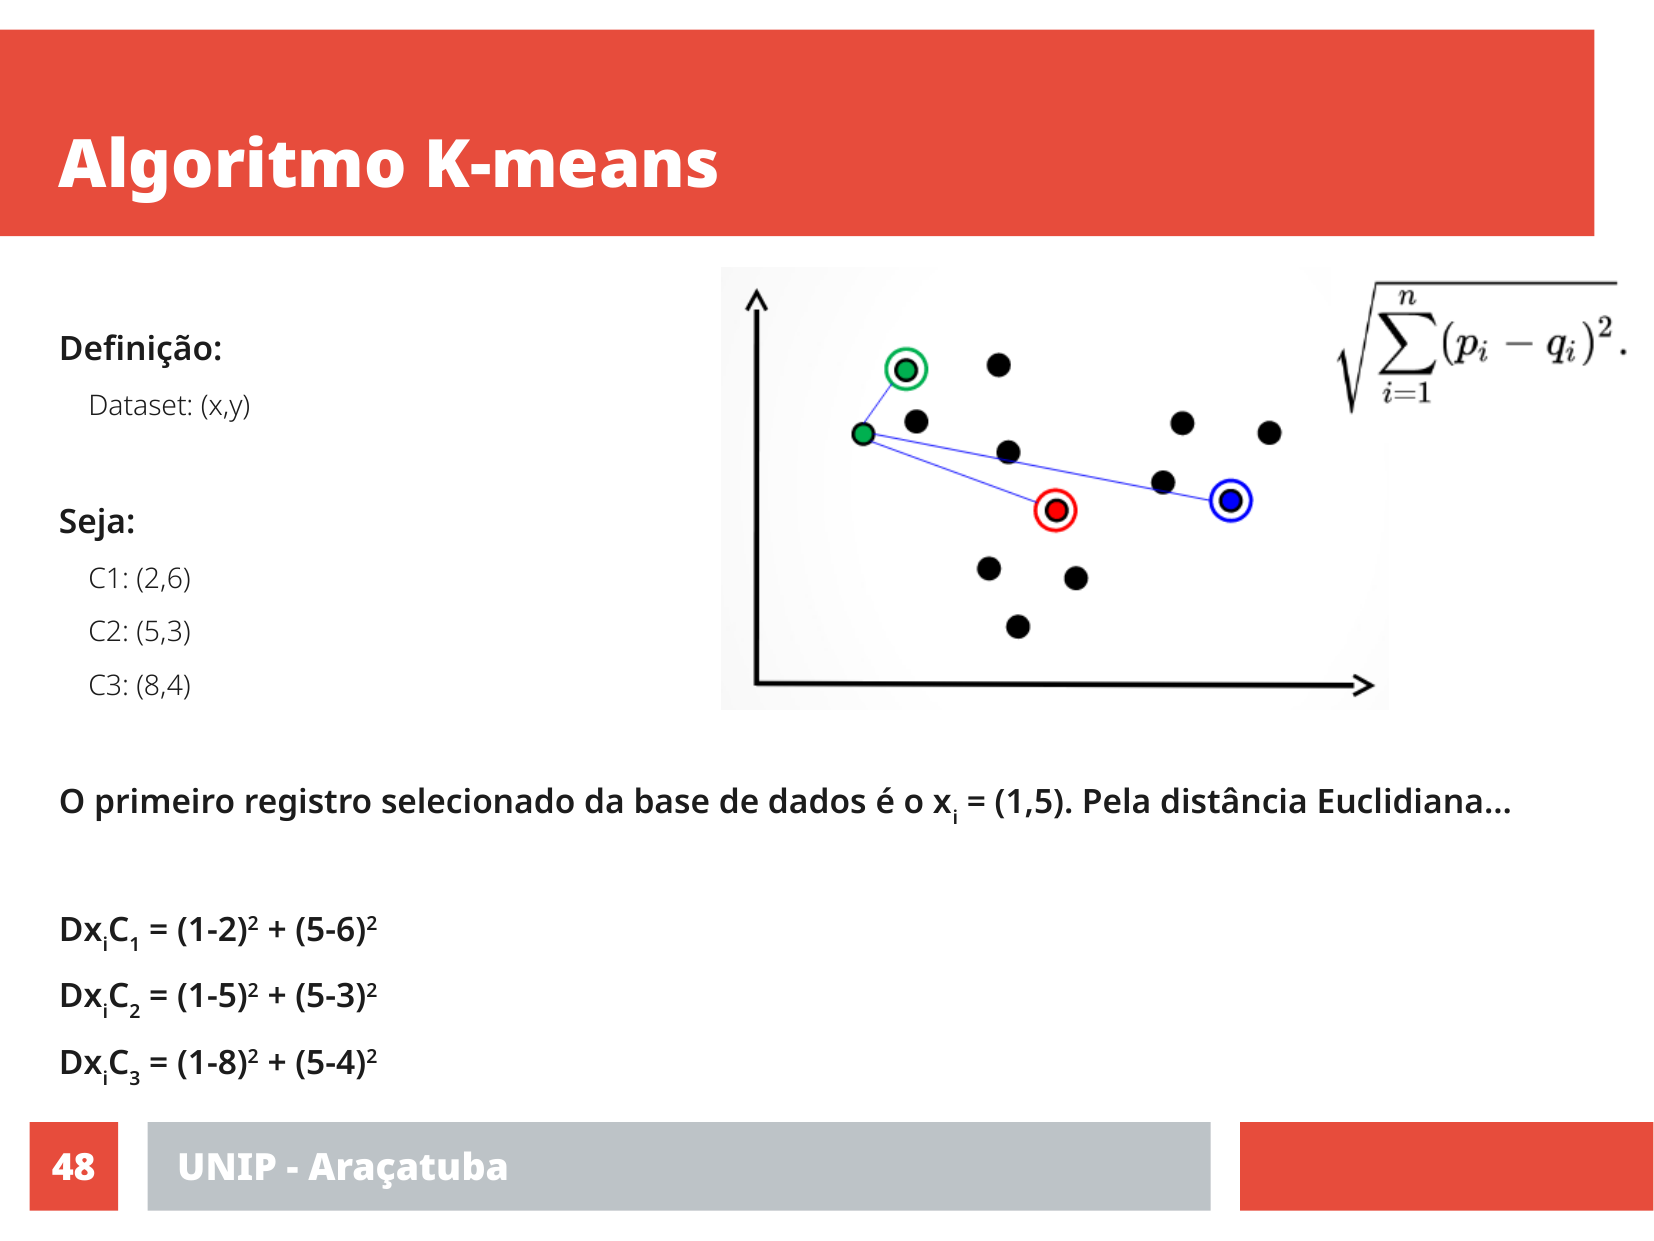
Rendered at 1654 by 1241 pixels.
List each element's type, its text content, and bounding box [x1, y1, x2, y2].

picture [721, 251, 1644, 443]
list Definição: Dataset: (x,y) Seja: C1: (2,6) C2: (5,3) C3: (8,4) O primeiro registro selecionado da base de dados é o xi = (1,5). Pela distância Euclidiana… DxiC1 = (1-2)2 + (5-6)2 DxiC2 = (1-5)2 + (5-3)2 DxiC3 = (1-8)2 + (5-4)2 [59, 324, 1565, 1093]
title Algoritmo K-means [59, 59, 1595, 207]
